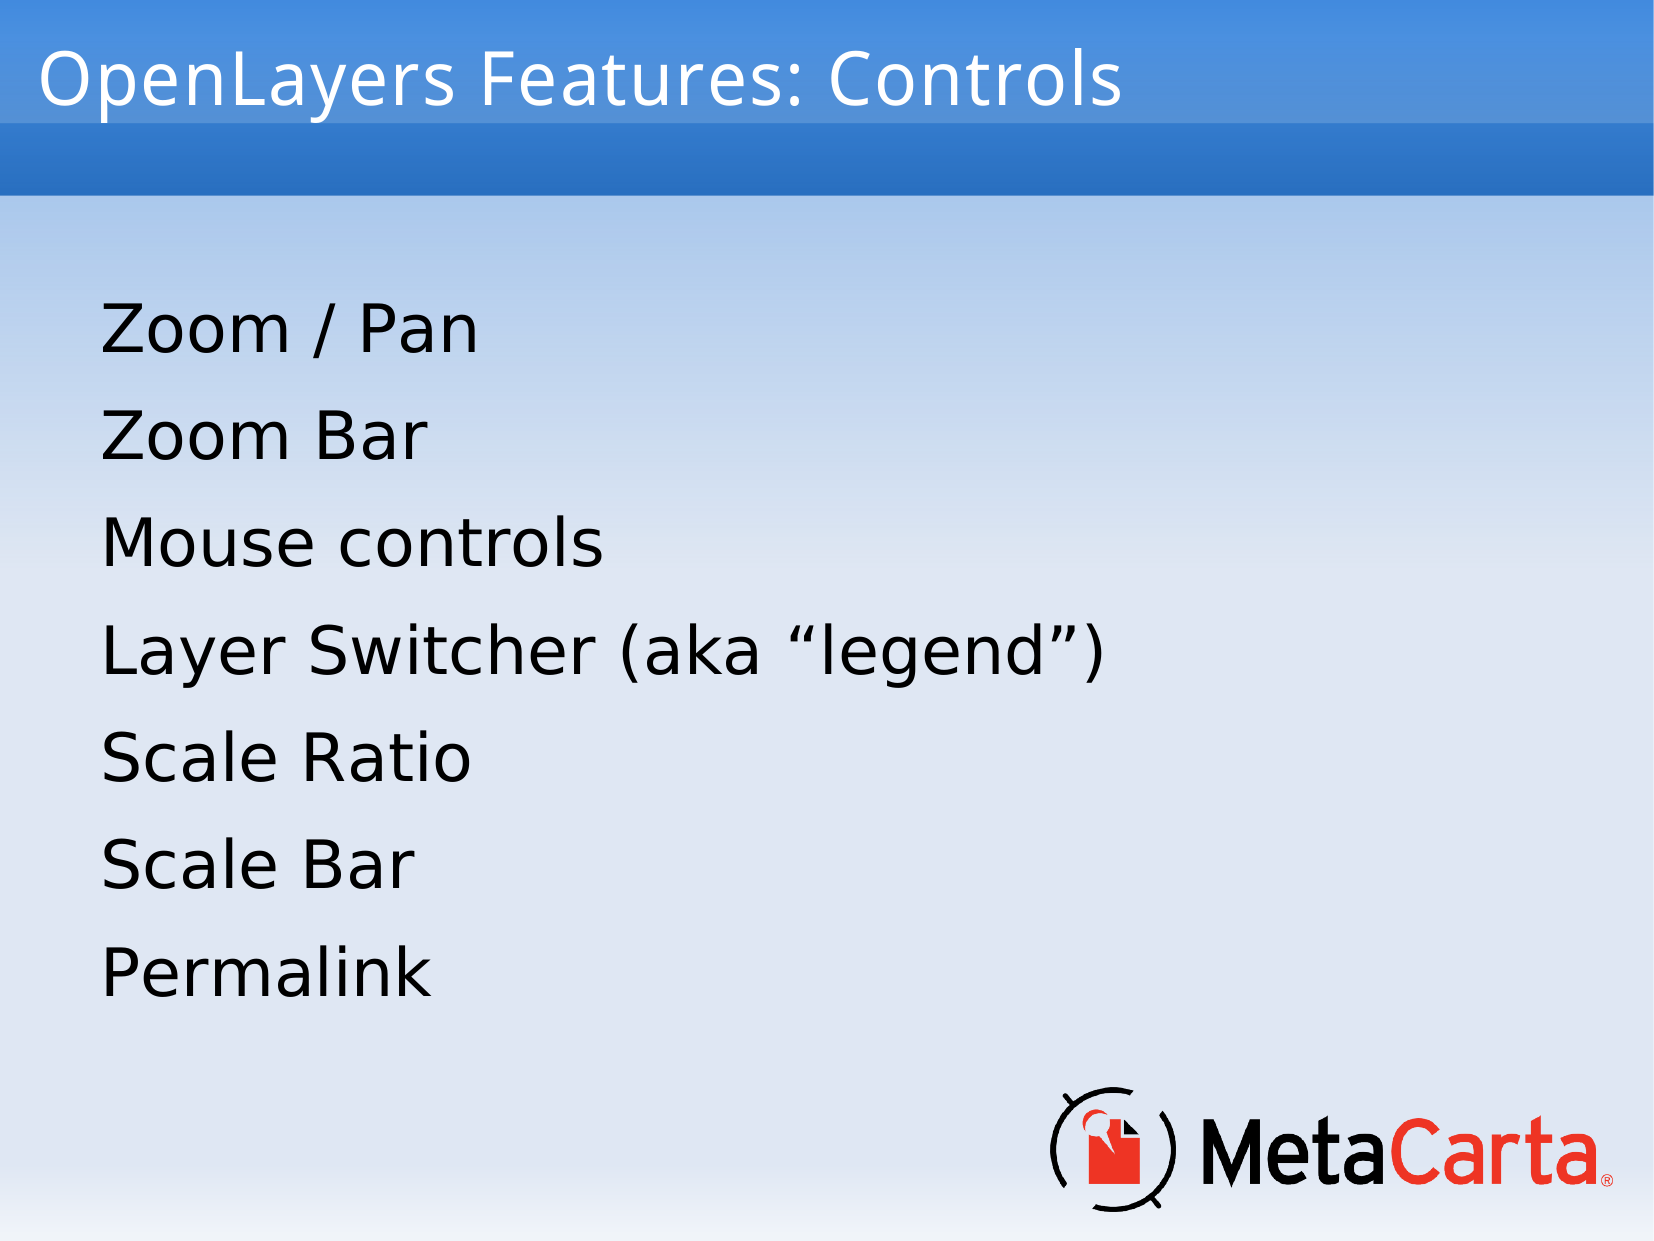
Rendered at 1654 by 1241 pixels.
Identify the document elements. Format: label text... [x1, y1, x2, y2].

list Zoom / Pan Zoom Bar Mouse controls Layer Switcher (aka “legend”) Scale Ratio Scale Bar Permalink [82, 290, 1571, 1109]
picture [0, 0, 1654, 1241]
title OpenLayers Features: Controls [37, 2, 1463, 151]
